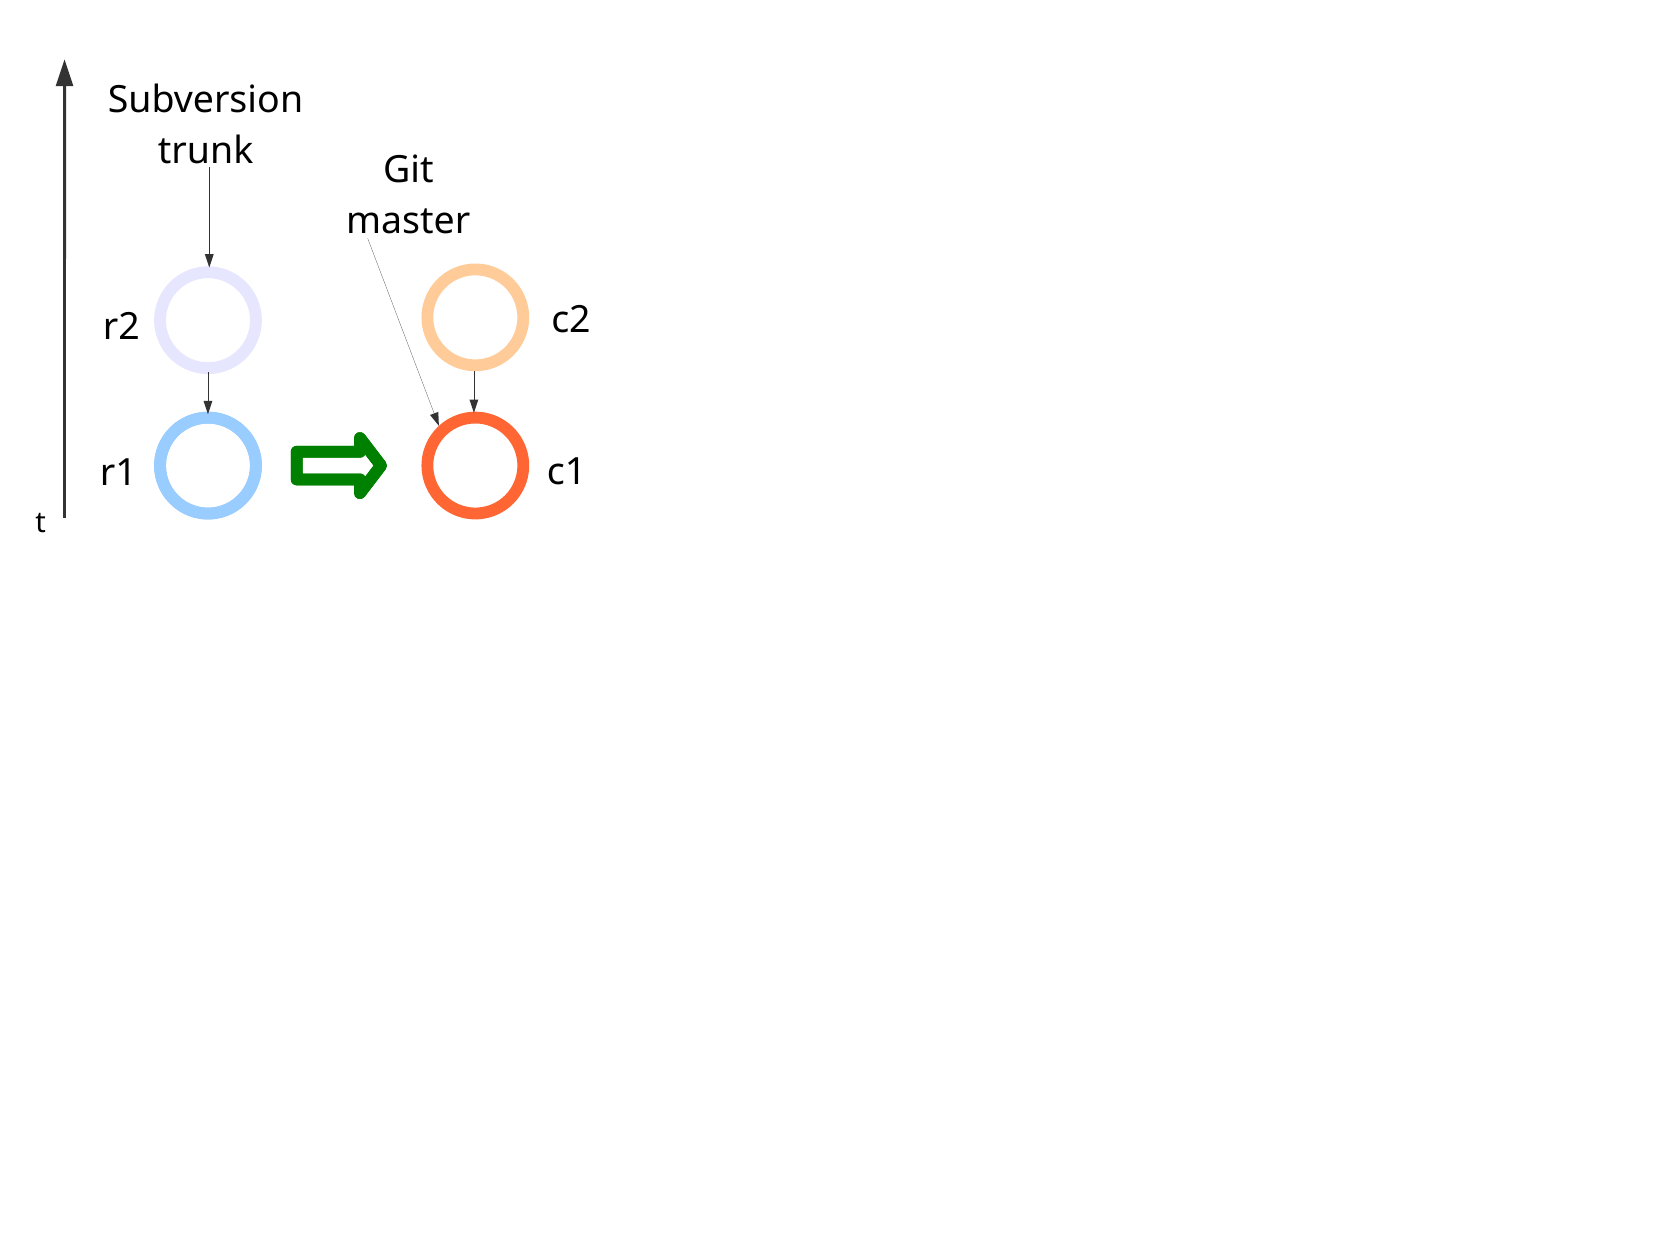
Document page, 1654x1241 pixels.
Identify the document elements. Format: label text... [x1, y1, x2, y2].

text_box c1 [532, 437, 607, 496]
text_box Subversion trunk [93, 65, 328, 168]
text_box c2 [536, 284, 611, 345]
text_box t [20, 493, 61, 543]
text_box Git master [331, 135, 489, 238]
text_box r1 [85, 437, 154, 497]
text_box r2 [88, 292, 157, 351]
